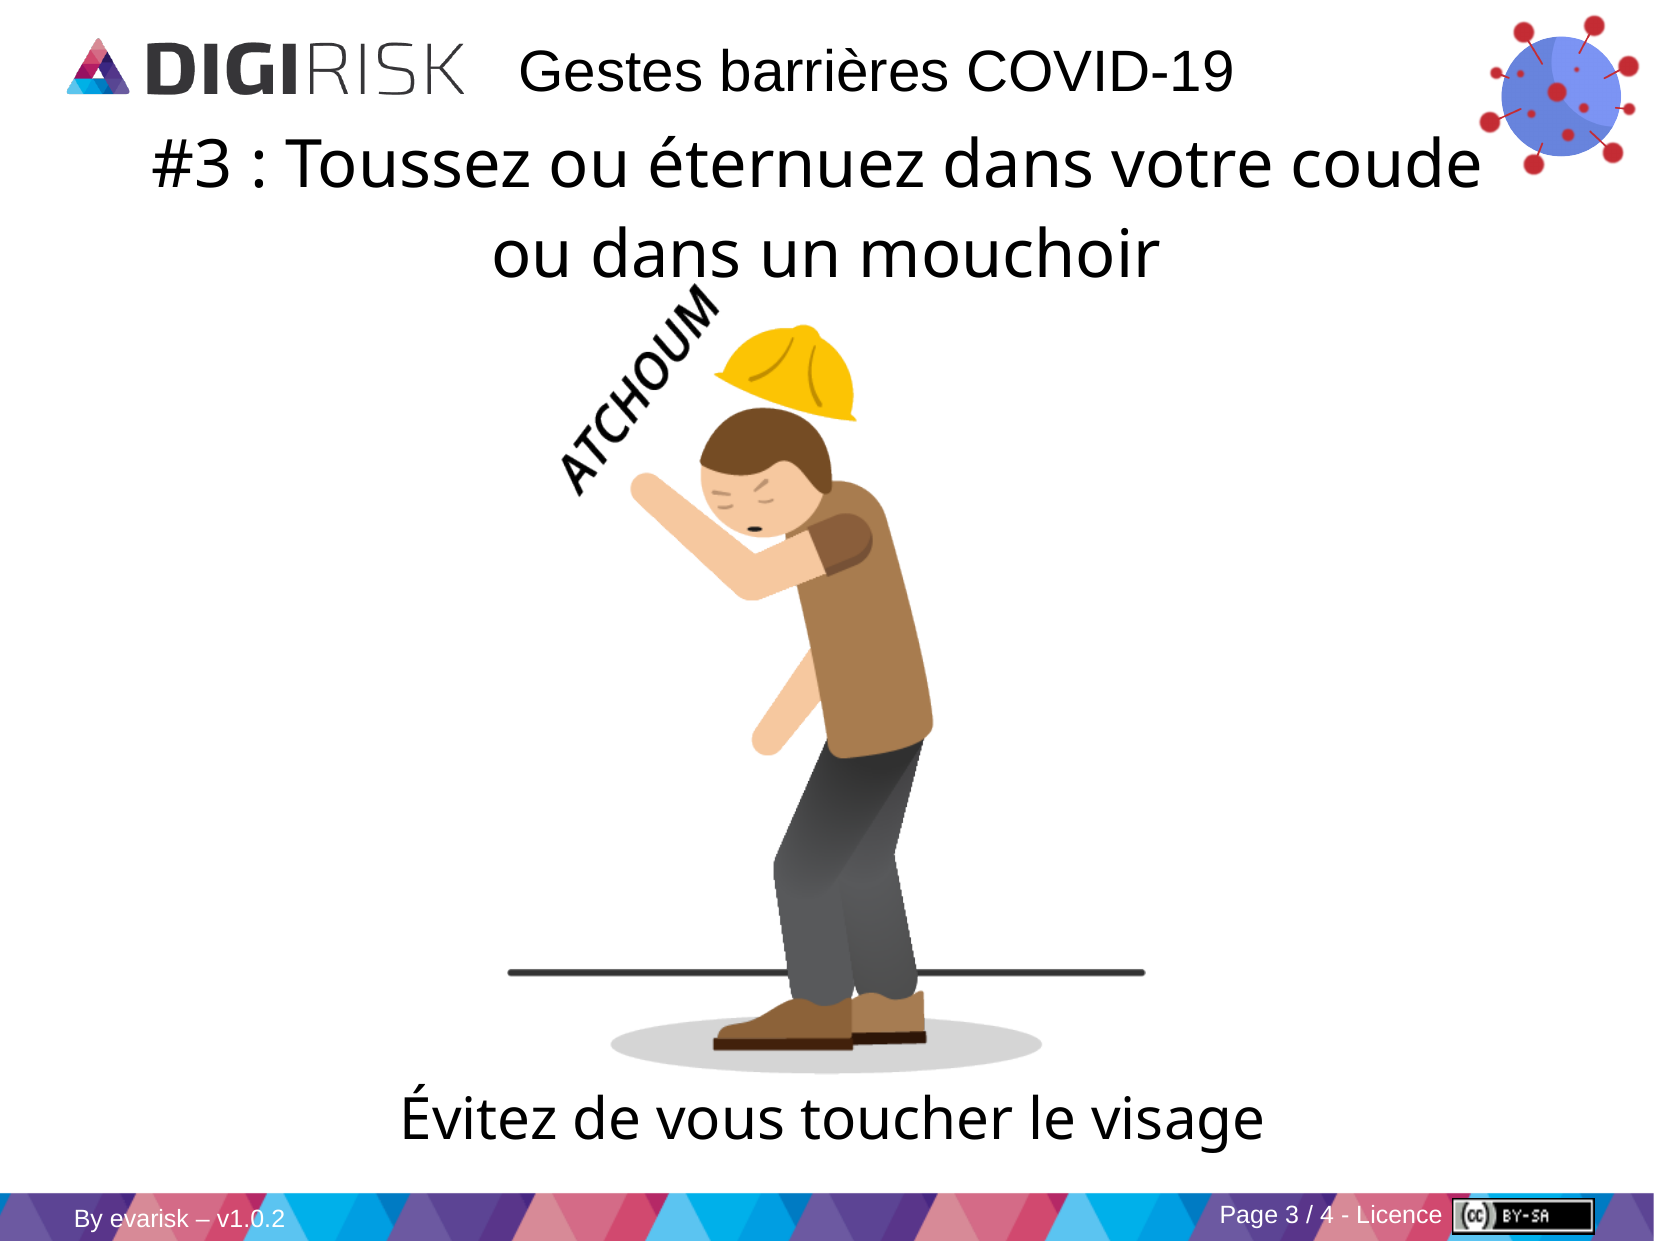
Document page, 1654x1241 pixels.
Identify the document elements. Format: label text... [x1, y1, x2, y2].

title Évitez de vous toucher le visage [70, 1075, 1595, 1158]
picture [507, 283, 1146, 1075]
picture [64, 35, 442, 95]
title #3 : Toussez ou éternuez dans votre coude ou dans un mouchoir [64, 125, 1589, 288]
picture [0, 1175, 1654, 1241]
title Gestes barrières COVID-19 [442, 30, 1312, 113]
picture [1470, 6, 1648, 184]
